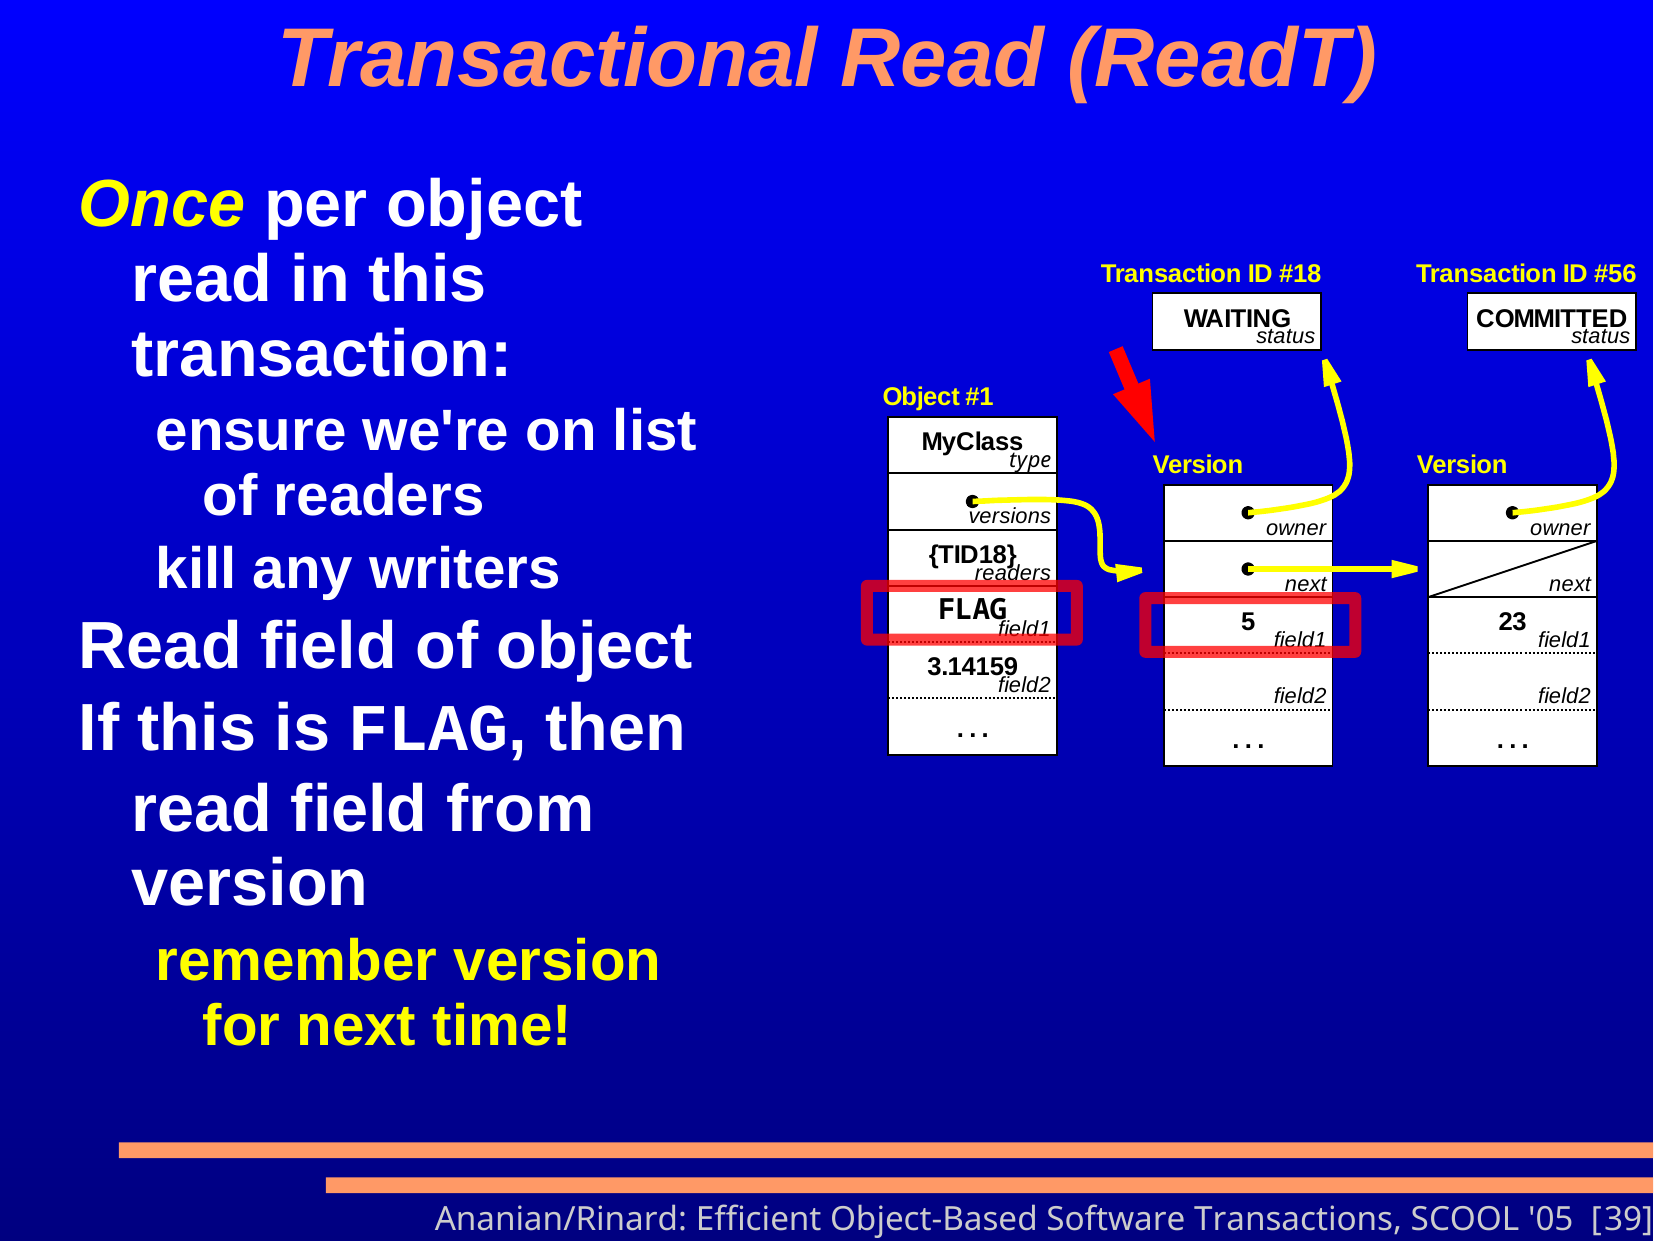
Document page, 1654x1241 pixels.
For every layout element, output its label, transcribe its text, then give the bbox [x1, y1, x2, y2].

list Once per object read in this transaction: ensure we're on list of readers kill any writers Read field of object If this is FLAG, then read field from version remember version for next time! [61, 166, 726, 1147]
picture [820, 202, 1653, 834]
title Transactional Read (ReadT) [121, 0, 1534, 115]
